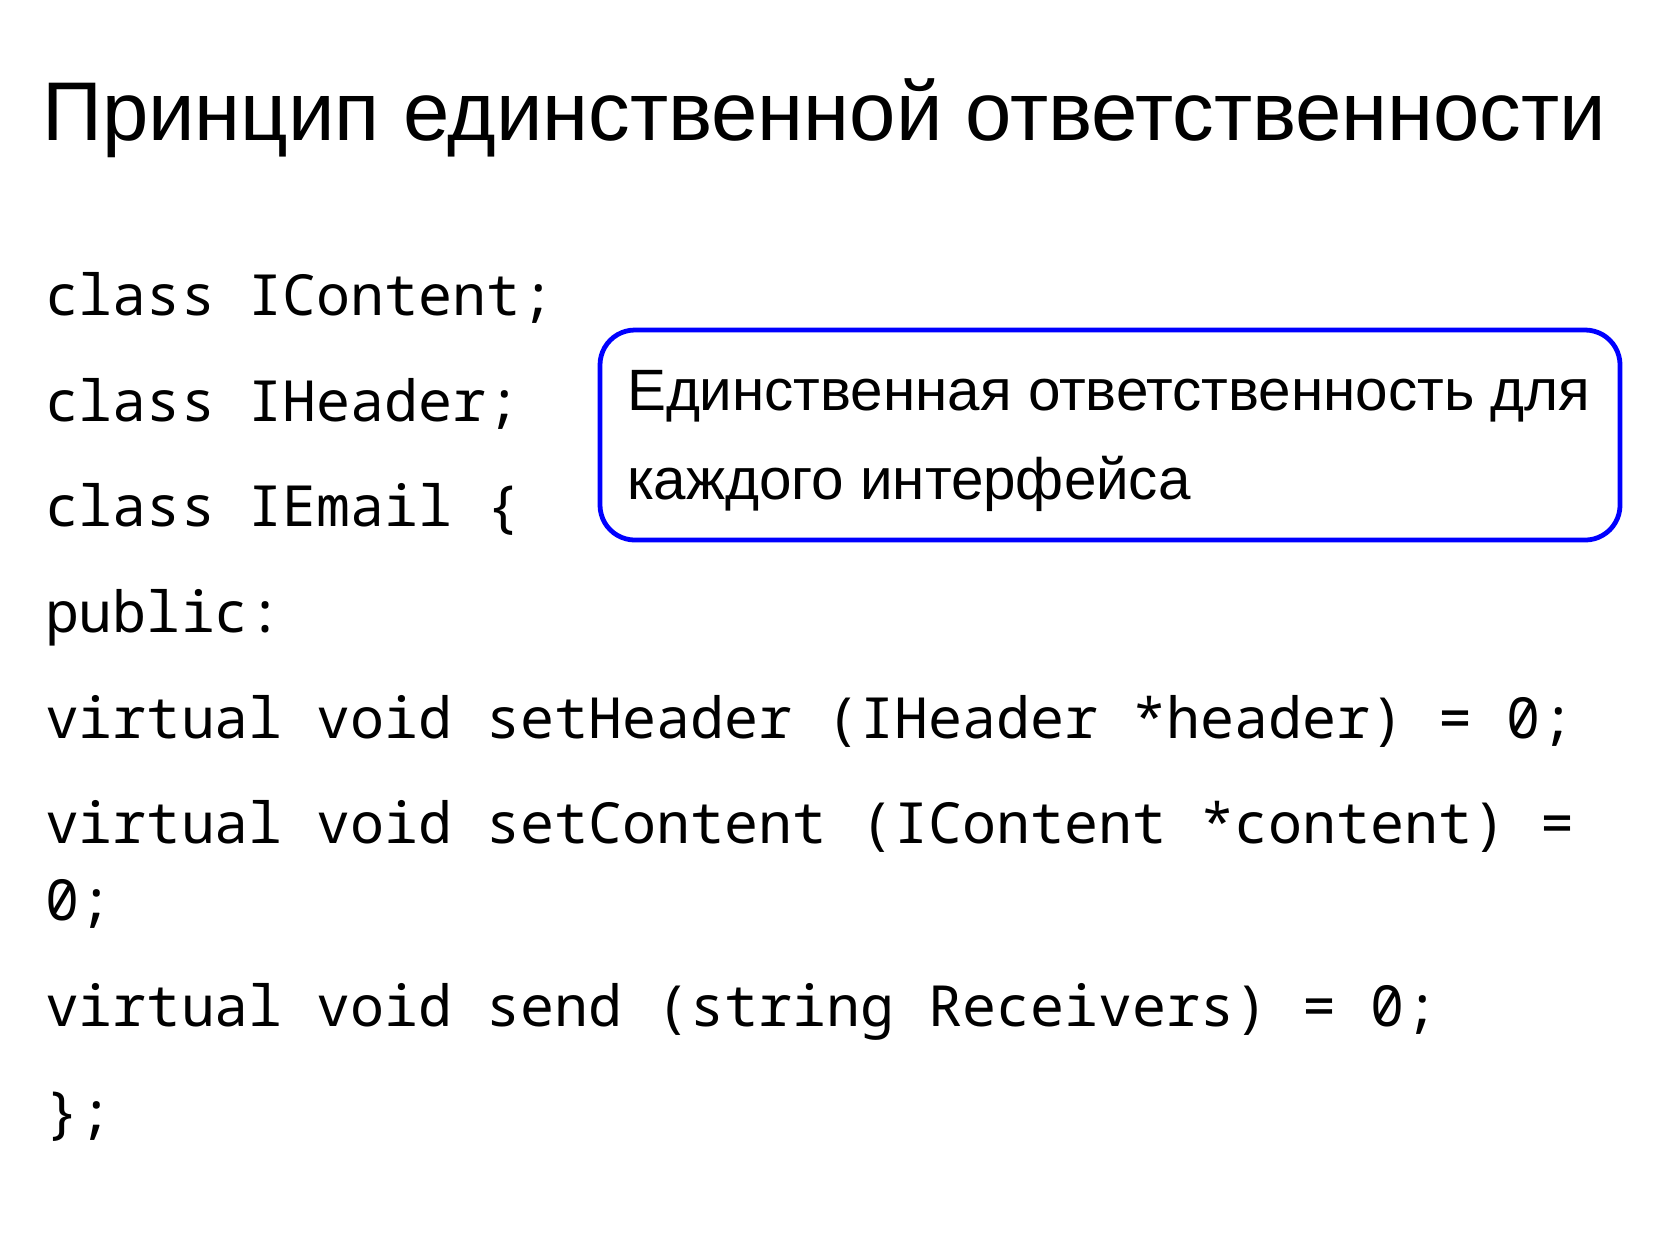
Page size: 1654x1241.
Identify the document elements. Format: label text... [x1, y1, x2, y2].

title Принцип единственной ответственности [30, 8, 1621, 216]
text_box Единственная ответственность для каждого интерфейса [600, 330, 1621, 541]
list class IContent; class IHeader; class IEmail { public: virtual void setHeader (IHeader *header) = 0; virtual void setContent (IContent *content) = 0; virtual void send (string Receivers) = 0; }; [45, 255, 1583, 1171]
